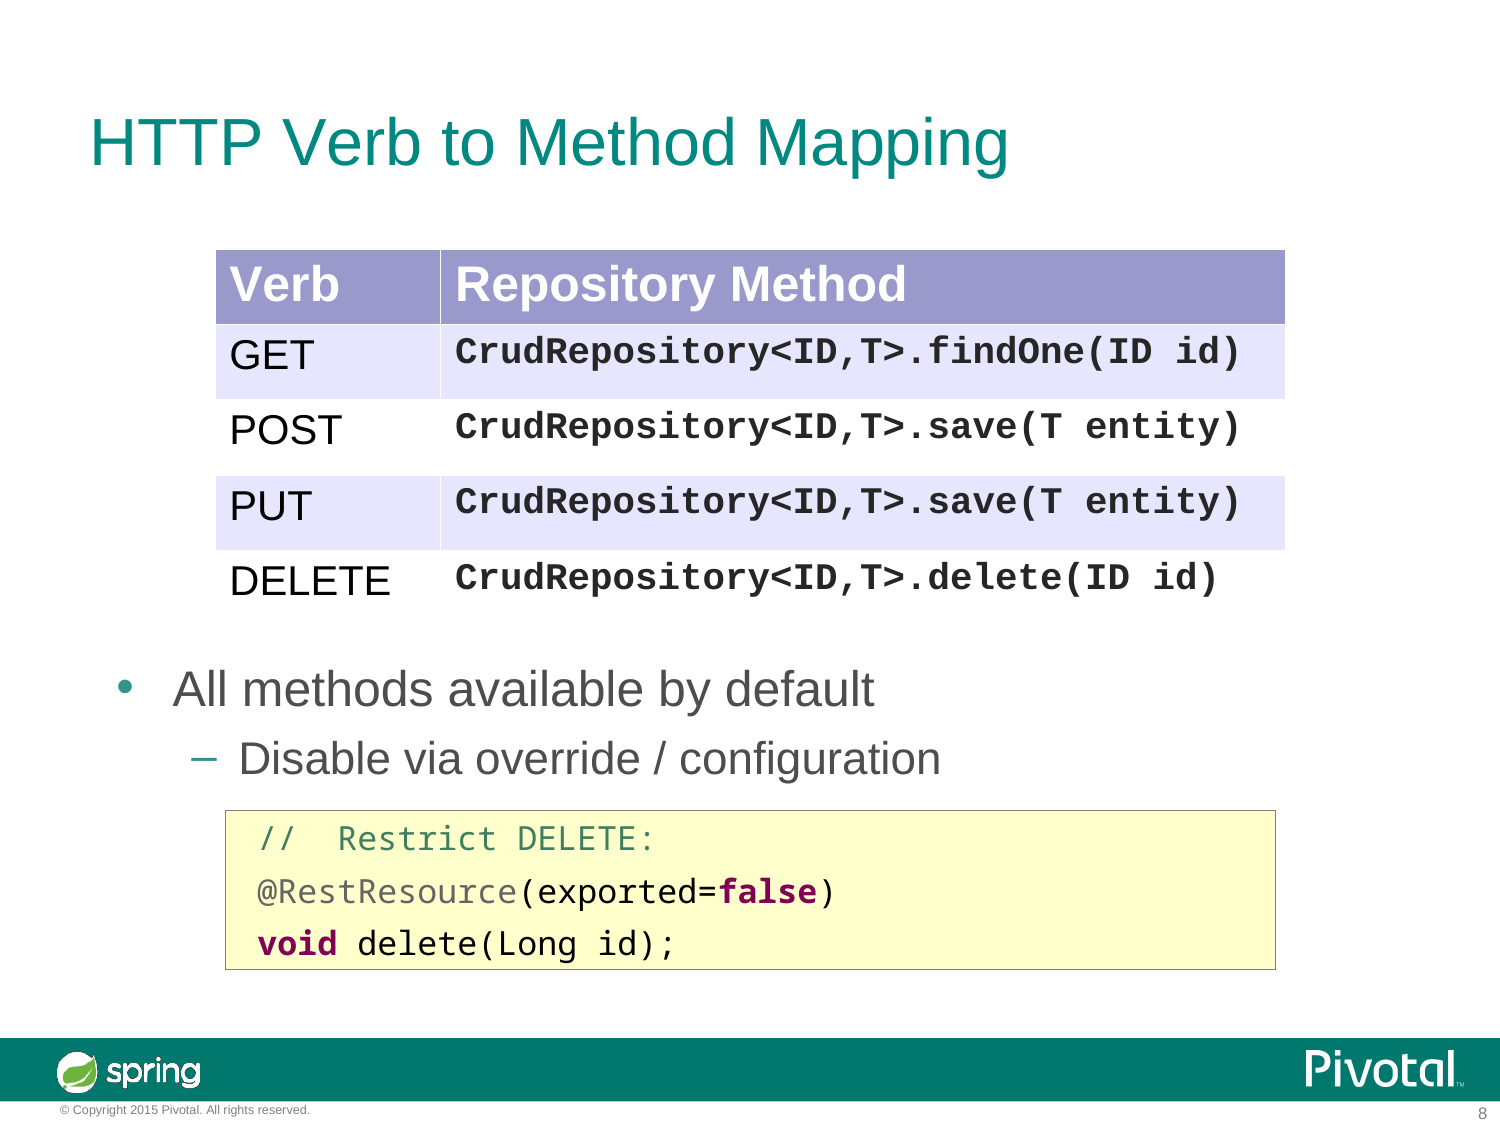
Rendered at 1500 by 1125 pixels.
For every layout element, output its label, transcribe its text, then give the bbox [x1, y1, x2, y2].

title HTTP Verb to Method Mapping [75, 91, 1426, 187]
table_cell CrudRepository<ID,T>.save(T entity) [441, 400, 1285, 475]
table_cell POST [216, 400, 440, 475]
table_cell CrudRepository<ID,T>.delete(ID id) [441, 551, 1285, 626]
table_cell DELETE [216, 551, 440, 626]
table_cell GET [216, 325, 440, 399]
table_cell CrudRepository<ID,T>.save(T entity) [441, 476, 1285, 550]
table_header Verb [216, 250, 440, 324]
table_cell CrudRepository<ID,T>.findOne(ID id) [441, 325, 1285, 399]
table_header Repository Method [441, 250, 1285, 324]
table_cell PUT [216, 476, 440, 550]
list All methods available by default Disable via override / configuration [101, 648, 1393, 811]
picture [32, 1041, 210, 1103]
picture [1306, 1050, 1464, 1087]
list // Restrict DELETE: @RestResource(exported=false) void delete(Long id); [225, 810, 1276, 970]
